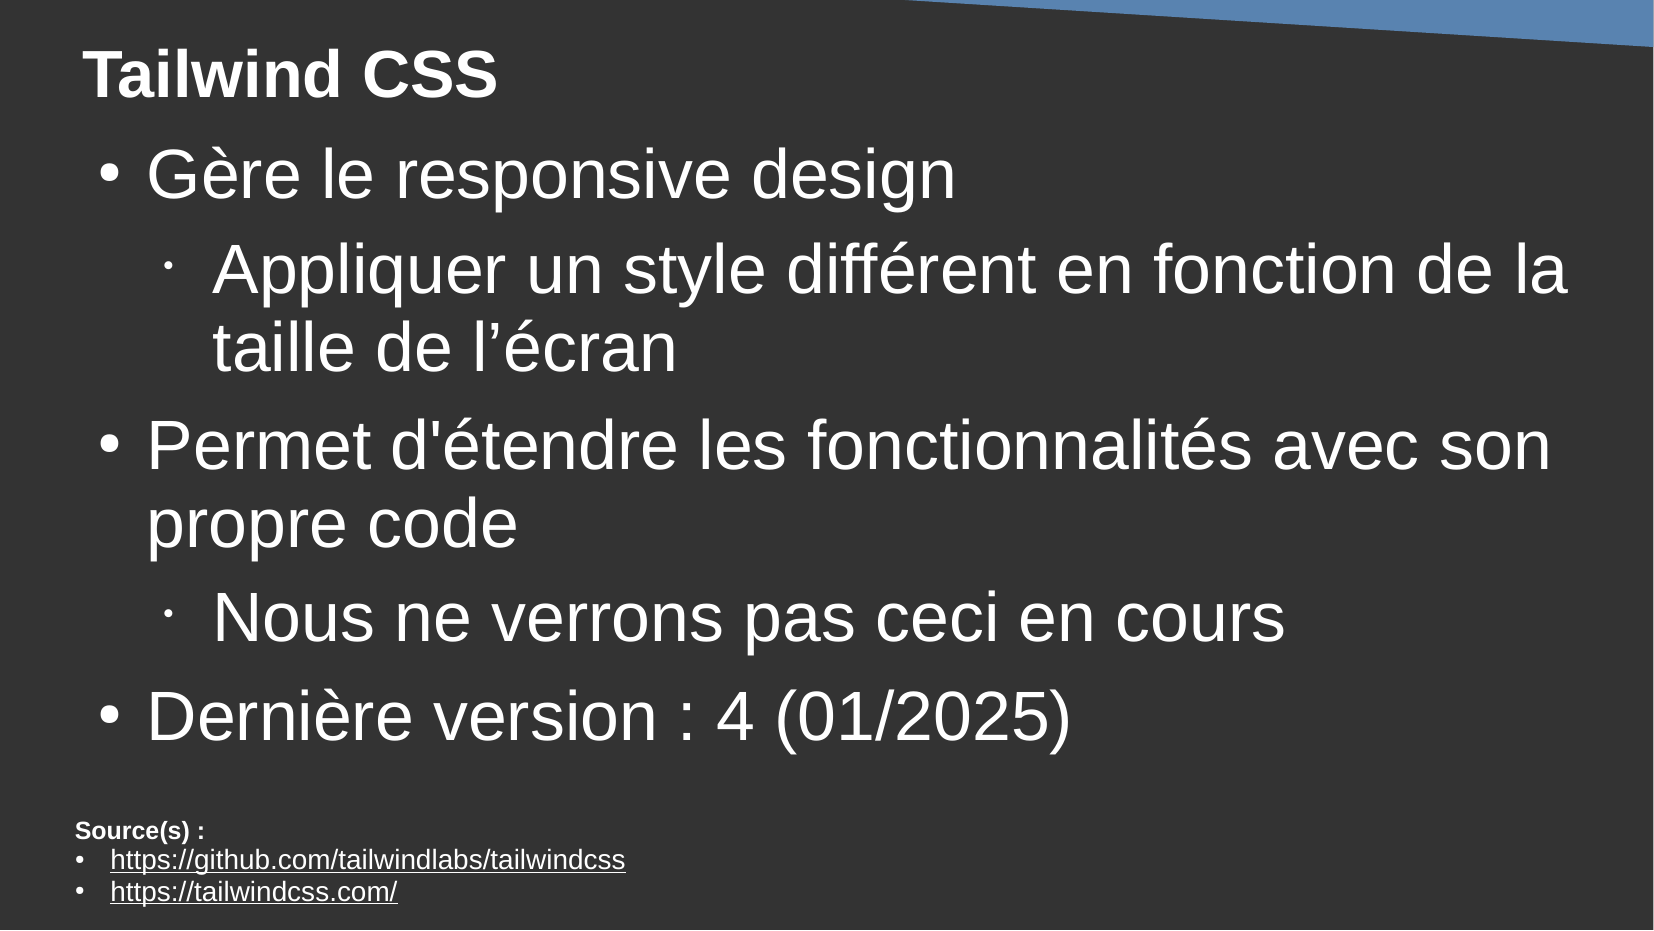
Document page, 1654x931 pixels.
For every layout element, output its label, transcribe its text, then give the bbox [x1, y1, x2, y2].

list Gère le responsive design Appliquer un style différent en fonction de la taille de l’écran Permet d'étendre les fonctionnalités avec son propre code Nous ne verrons pas ceci en cours Dernière version : 4 (01/2025) [80, 135, 1620, 756]
title Tailwind CSS [82, 37, 1571, 114]
text_box Source(s) : https://github.com/tailwindlabs/tailwindcss https://tailwindcss.com/ [60, 809, 1583, 915]
text_box [904, 0, 1654, 48]
